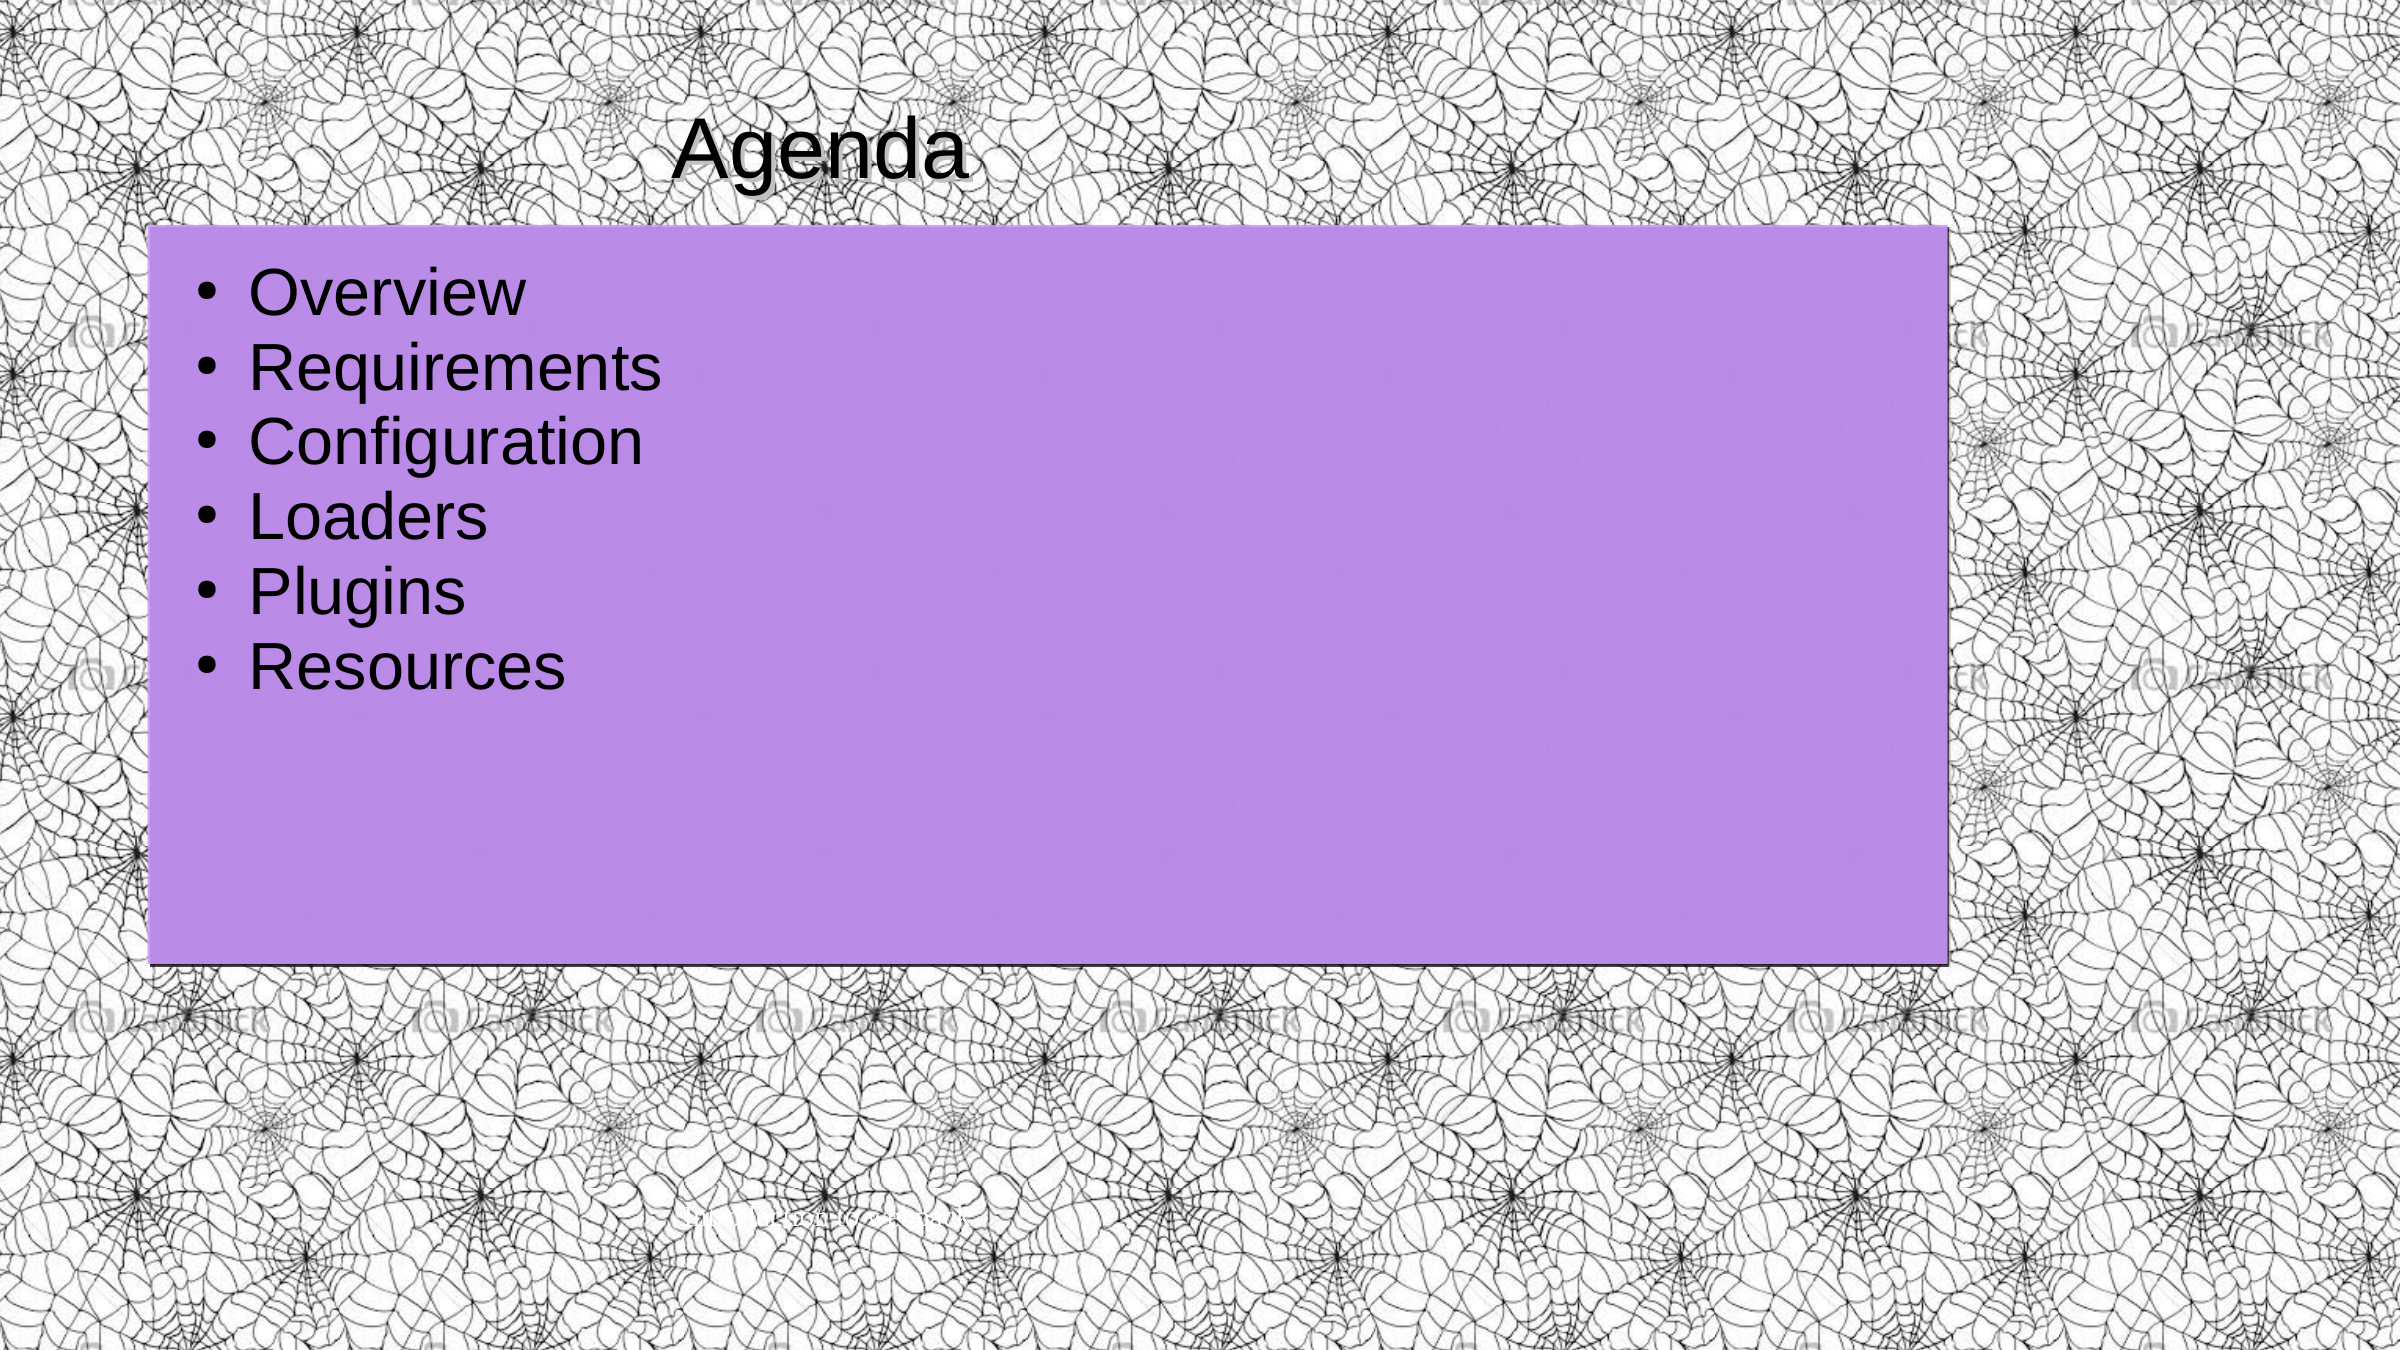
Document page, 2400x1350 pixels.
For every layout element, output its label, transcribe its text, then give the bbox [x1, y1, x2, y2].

picture [0, 0, 2400, 1350]
list Overview Requirements Configuration Loaders Plugins Resources [147, 225, 1948, 964]
title Agenda [135, 45, 1506, 253]
